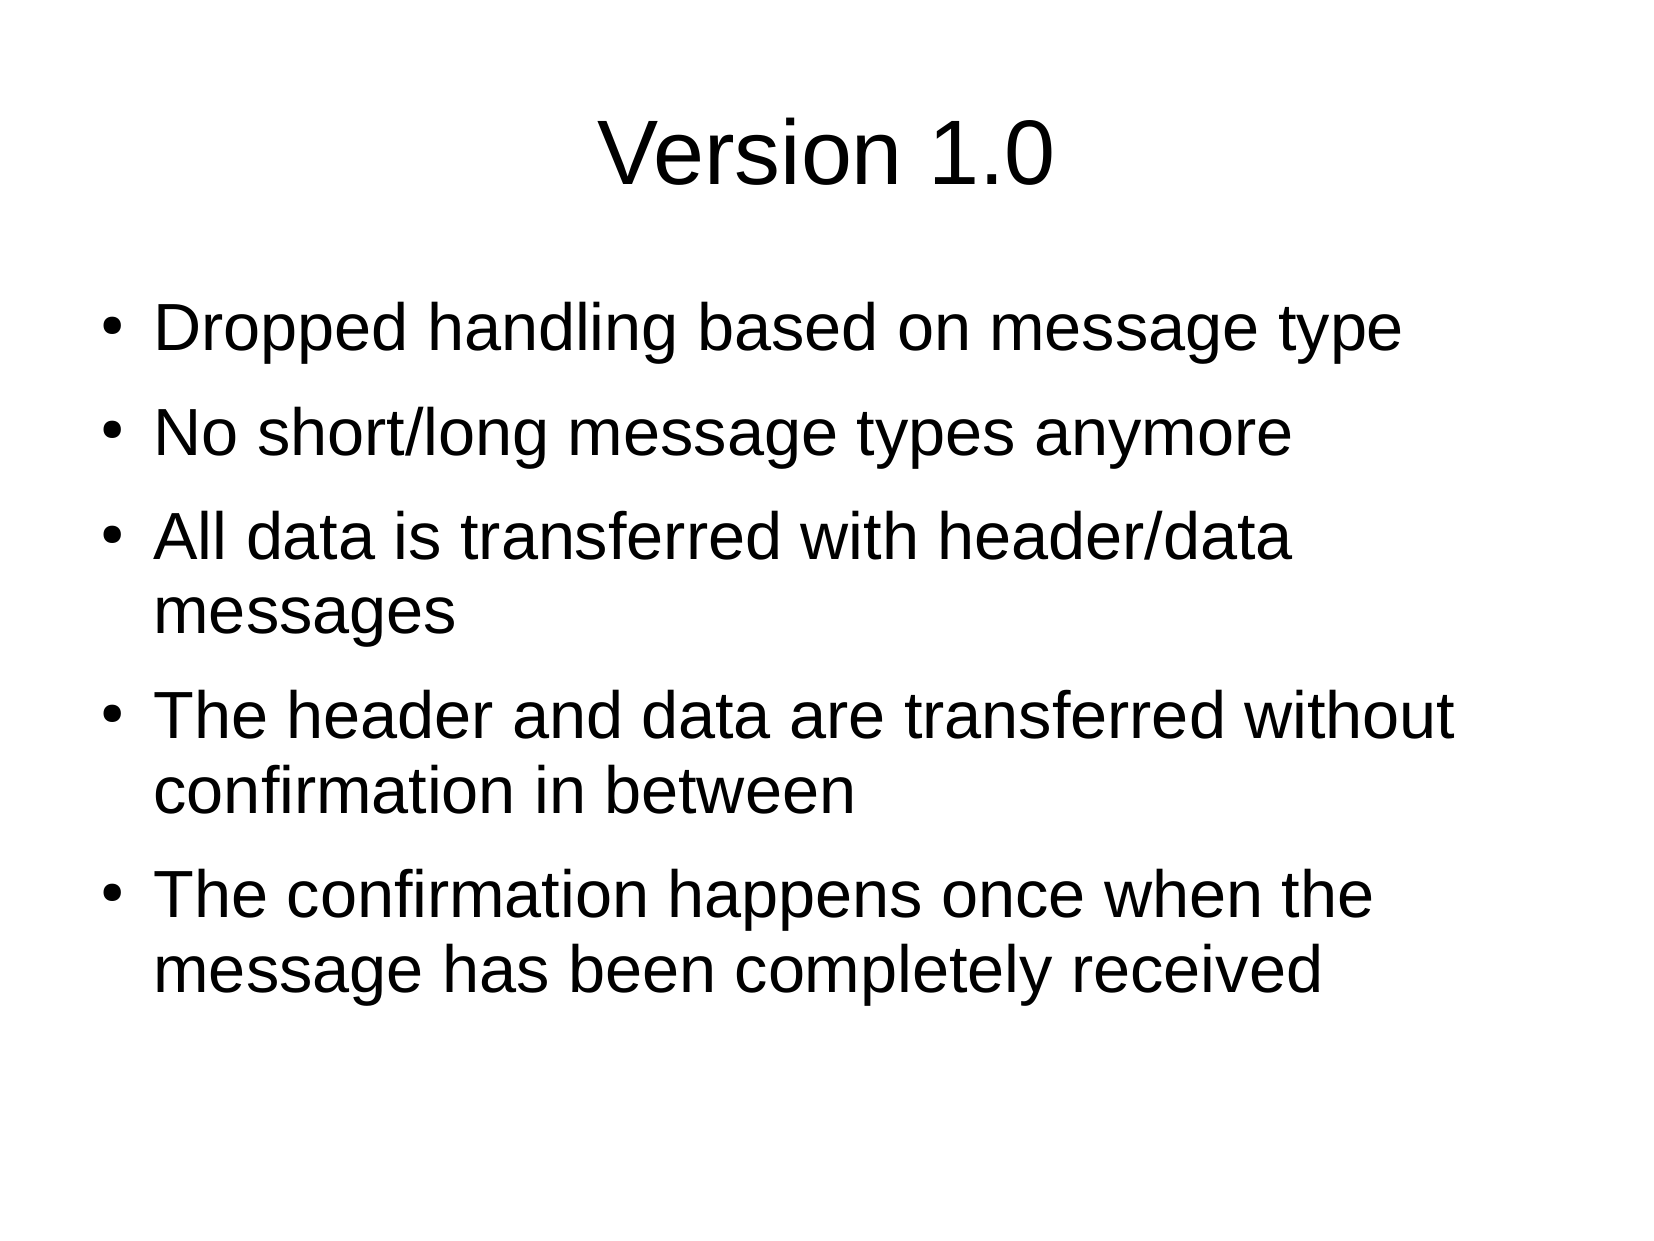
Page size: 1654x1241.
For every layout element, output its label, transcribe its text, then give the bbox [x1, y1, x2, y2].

list Dropped handling based on message type No short/long message types anymore All data is transferred with header/data messages The header and data are transferred without confirmation in between The confirmation happens once when the message has been completely received [82, 290, 1571, 1010]
title Version 1.0 [82, 49, 1571, 257]
